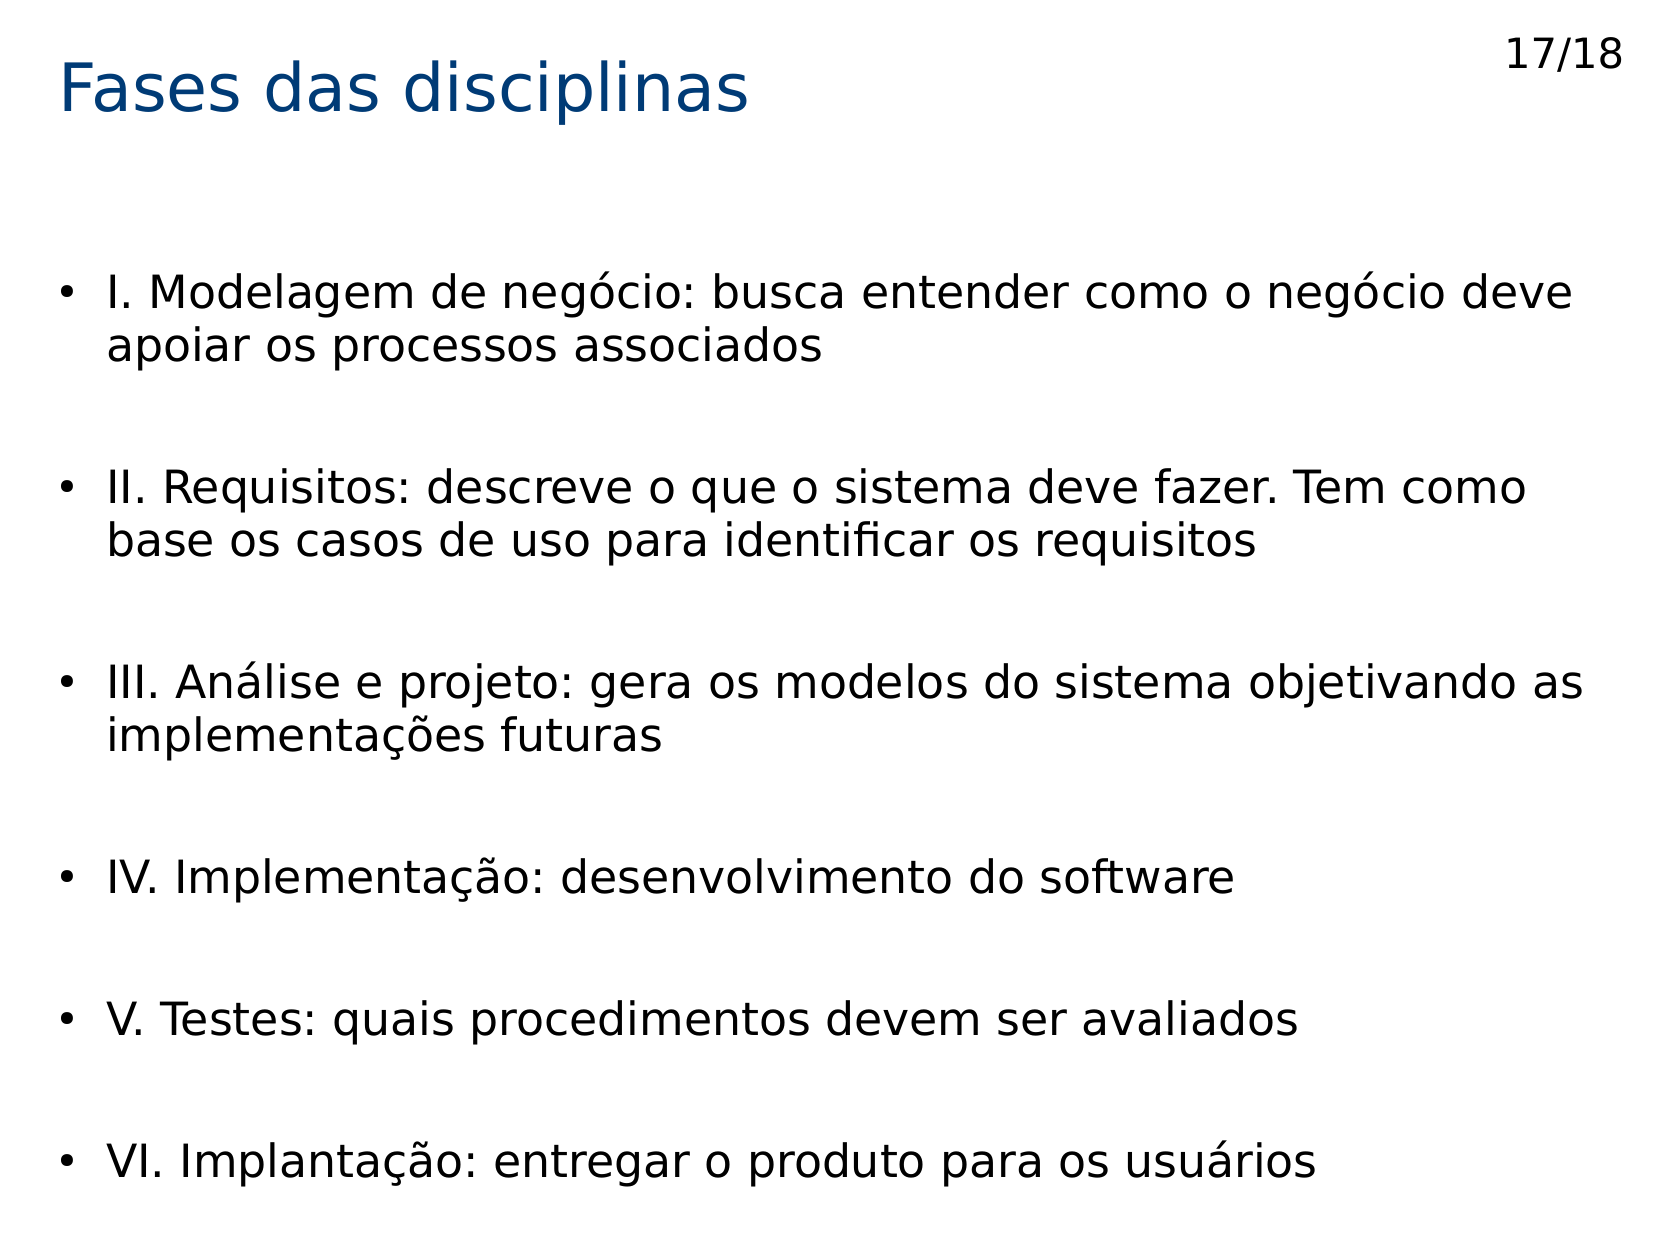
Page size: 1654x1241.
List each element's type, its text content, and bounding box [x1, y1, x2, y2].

list I. Modelagem de negócio: busca entender como o negócio deve apoiar os processos associados II. Requisitos: descreve o que o sistema deve fazer. Tem como base os casos de uso para identificar os requisitos III. Análise e projeto: gera os modelos do sistema objetivando as implementações futuras IV. Implementação: desenvolvimento do software V. Testes: quais procedimentos devem ser avaliados VI. Implantação: entregar o produto para os usuários [59, 265, 1625, 1211]
title Fases das disciplinas [59, 29, 1506, 148]
